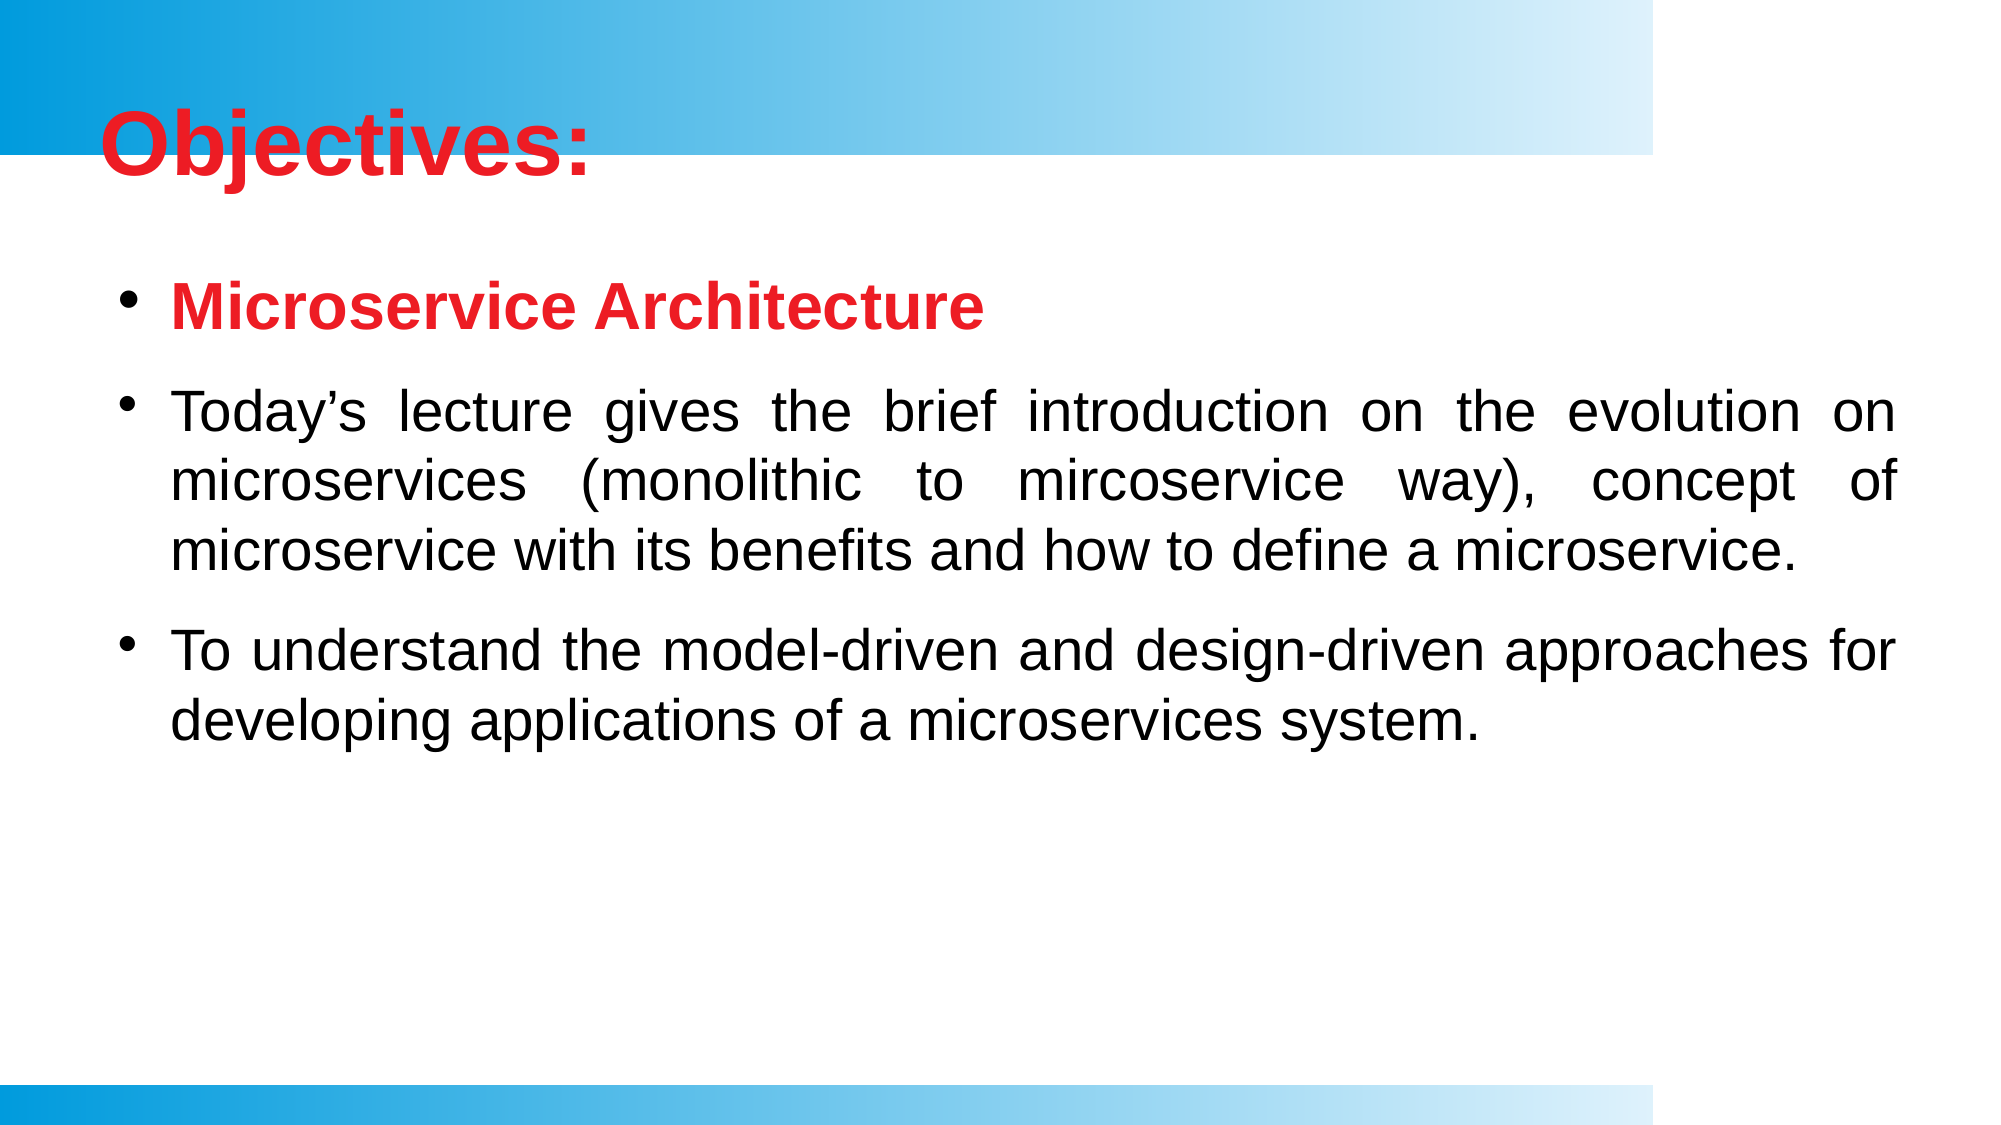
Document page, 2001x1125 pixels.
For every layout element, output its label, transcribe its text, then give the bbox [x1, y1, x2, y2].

title Objectives: [99, 44, 1900, 233]
list Microservice Architecture Today’s lecture gives the brief introduction on the evolution on microservices (monolithic to mircoservice way), concept of microservice with its benefits and how to define a microservice. To understand the model-driven and design-driven approaches for developing applications of a microservices system. [99, 263, 1900, 916]
